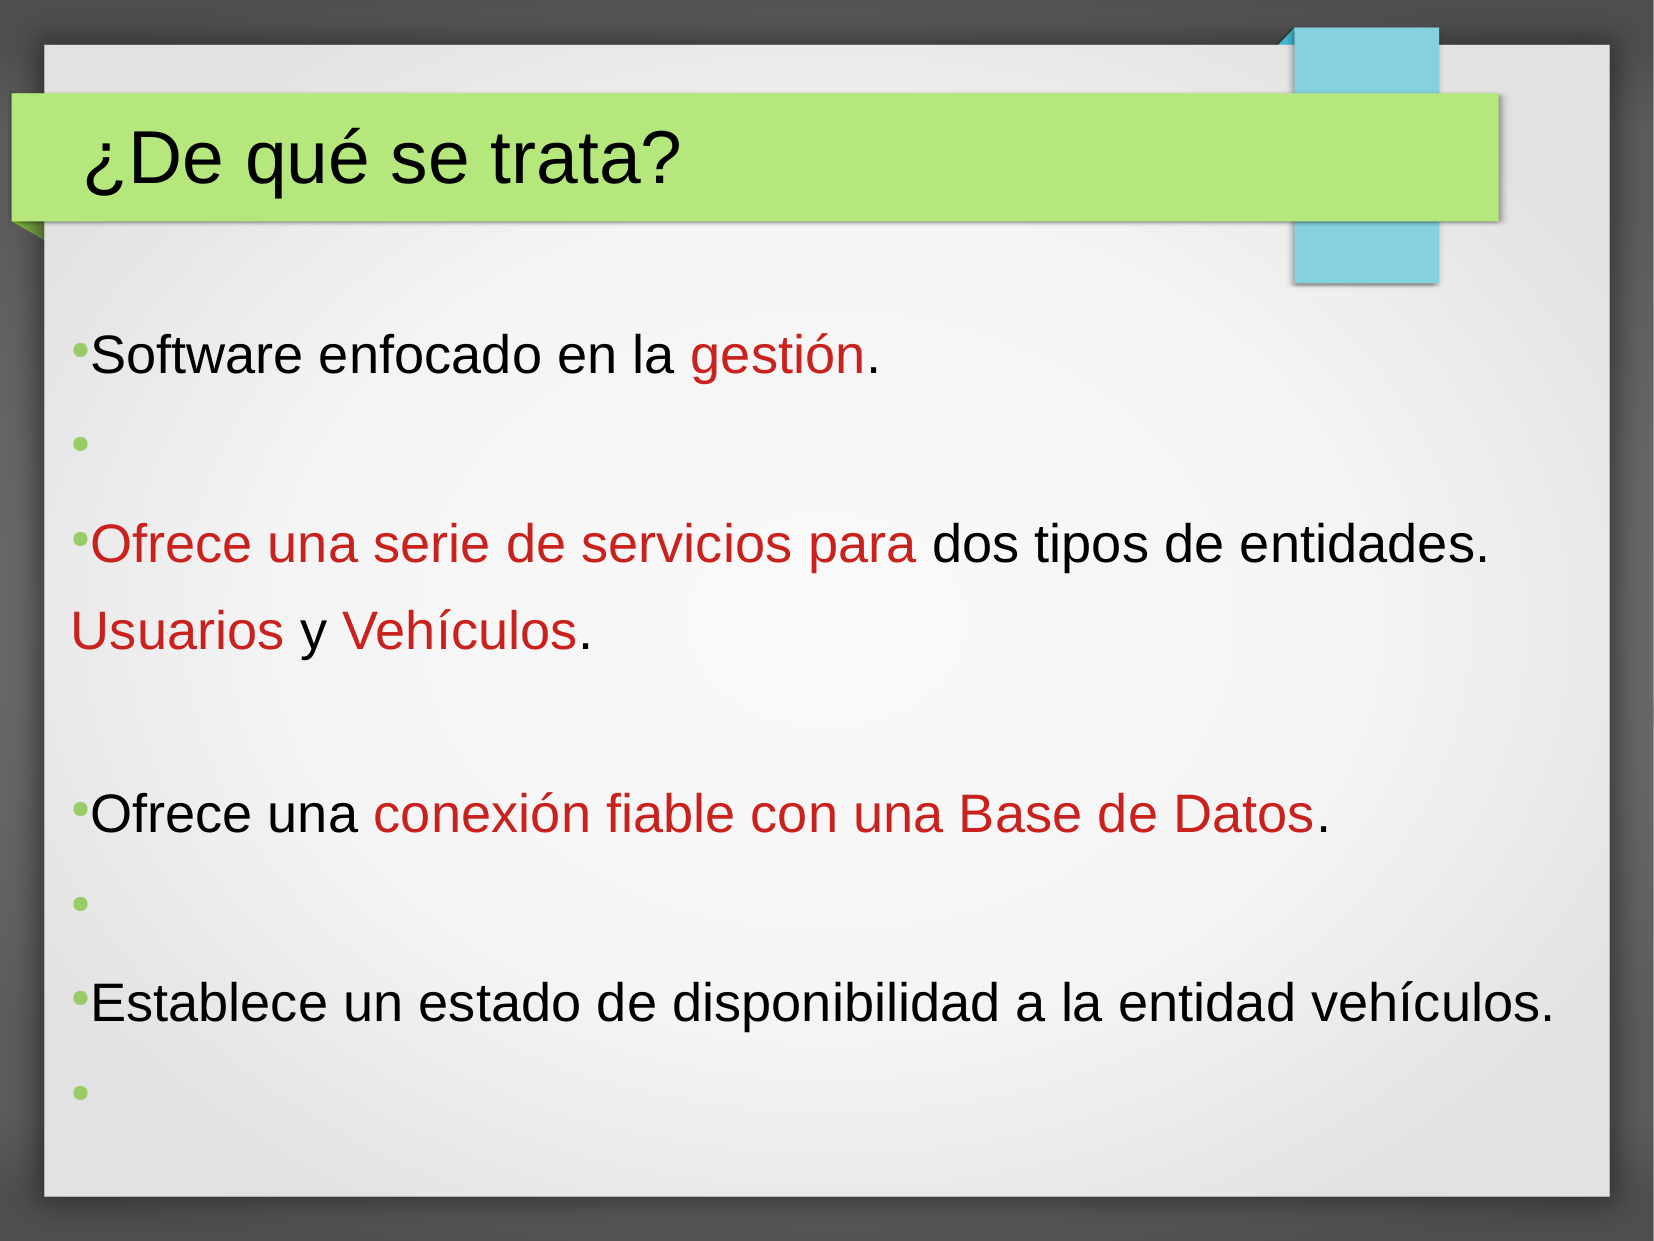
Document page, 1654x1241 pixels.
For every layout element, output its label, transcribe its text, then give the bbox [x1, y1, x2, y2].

title ¿De qué se trata? [82, 94, 1264, 213]
list Software enfocado en la gestión. Ofrece una serie de servicios para dos tipos de entidades. Usuarios y Vehículos. Ofrece una conexión fiable con una Base de Datos. Establece un estado de disponibilidad a la entidad vehículos. [70, 318, 1560, 1134]
